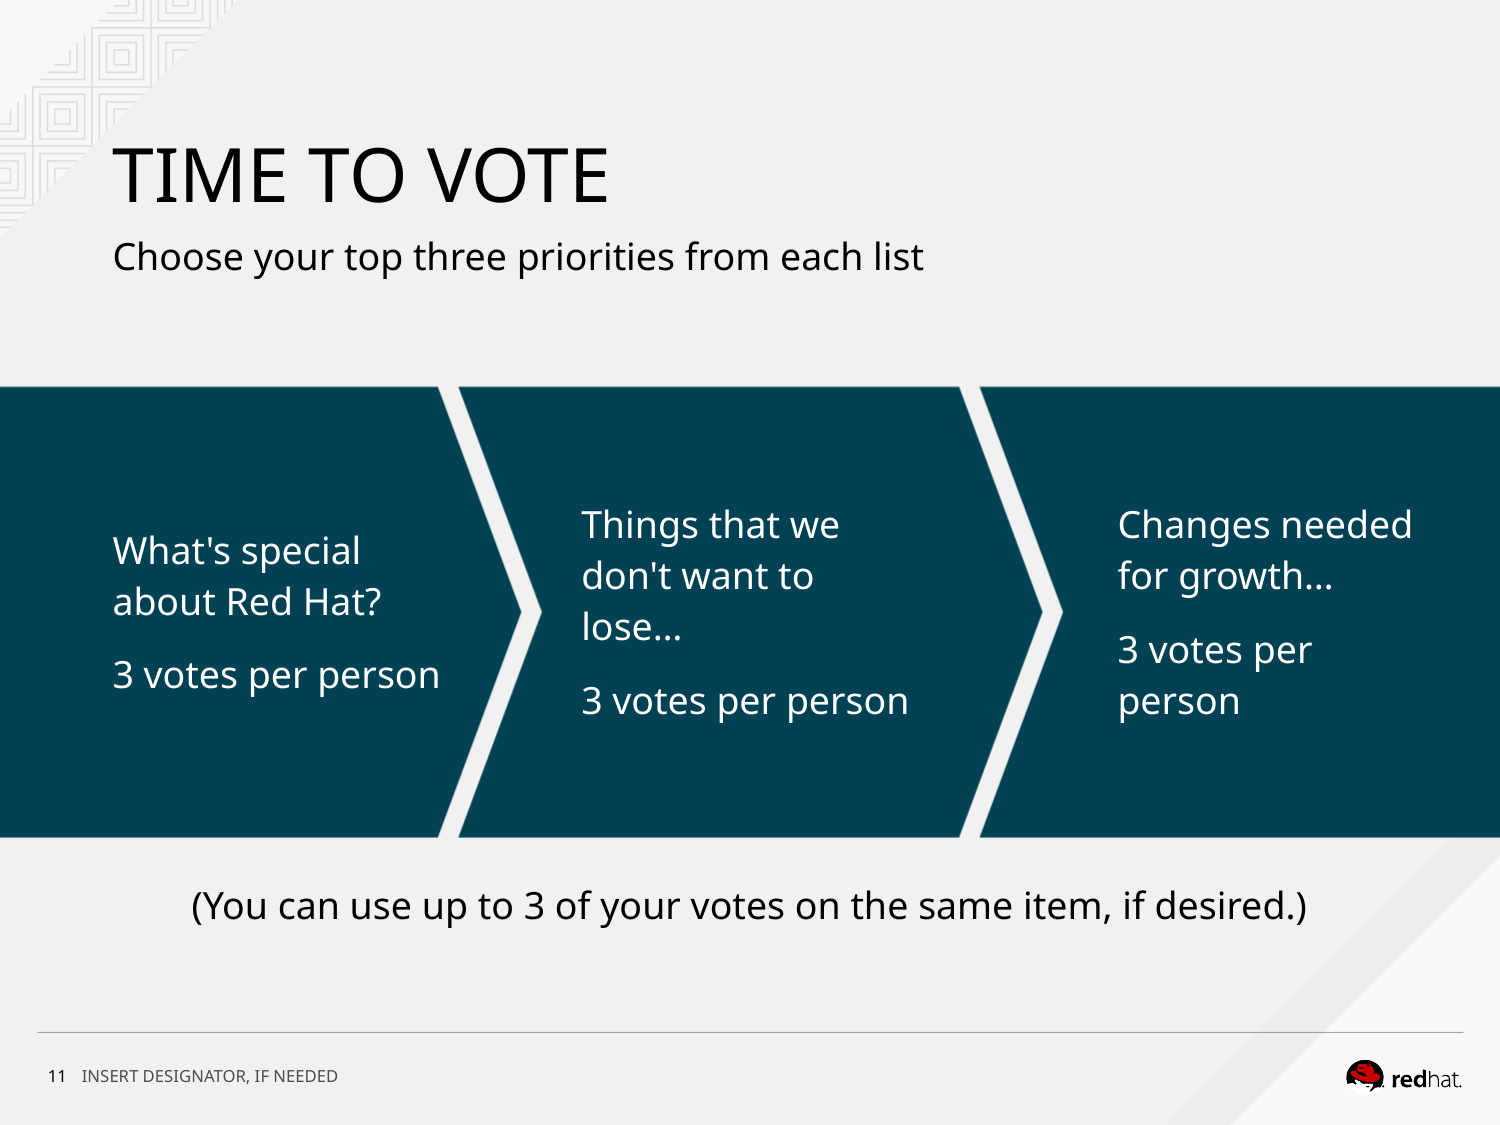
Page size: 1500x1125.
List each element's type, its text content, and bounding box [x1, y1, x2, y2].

text_box (You can use up to 3 of your votes on the same item, if desired.) [112, 879, 1388, 991]
text_box Changes needed for growth… 3 votes per person [1117, 481, 1441, 743]
picture [0, 0, 1500, 1125]
text_box What's special about Red Hat? 3 votes per person [112, 510, 451, 714]
text_box Things that we don't want to lose… 3 votes per person [581, 510, 919, 714]
title TIME TO VOTE [112, 0, 1388, 225]
subtitle Choose your top three priorities from each list [112, 230, 1388, 346]
